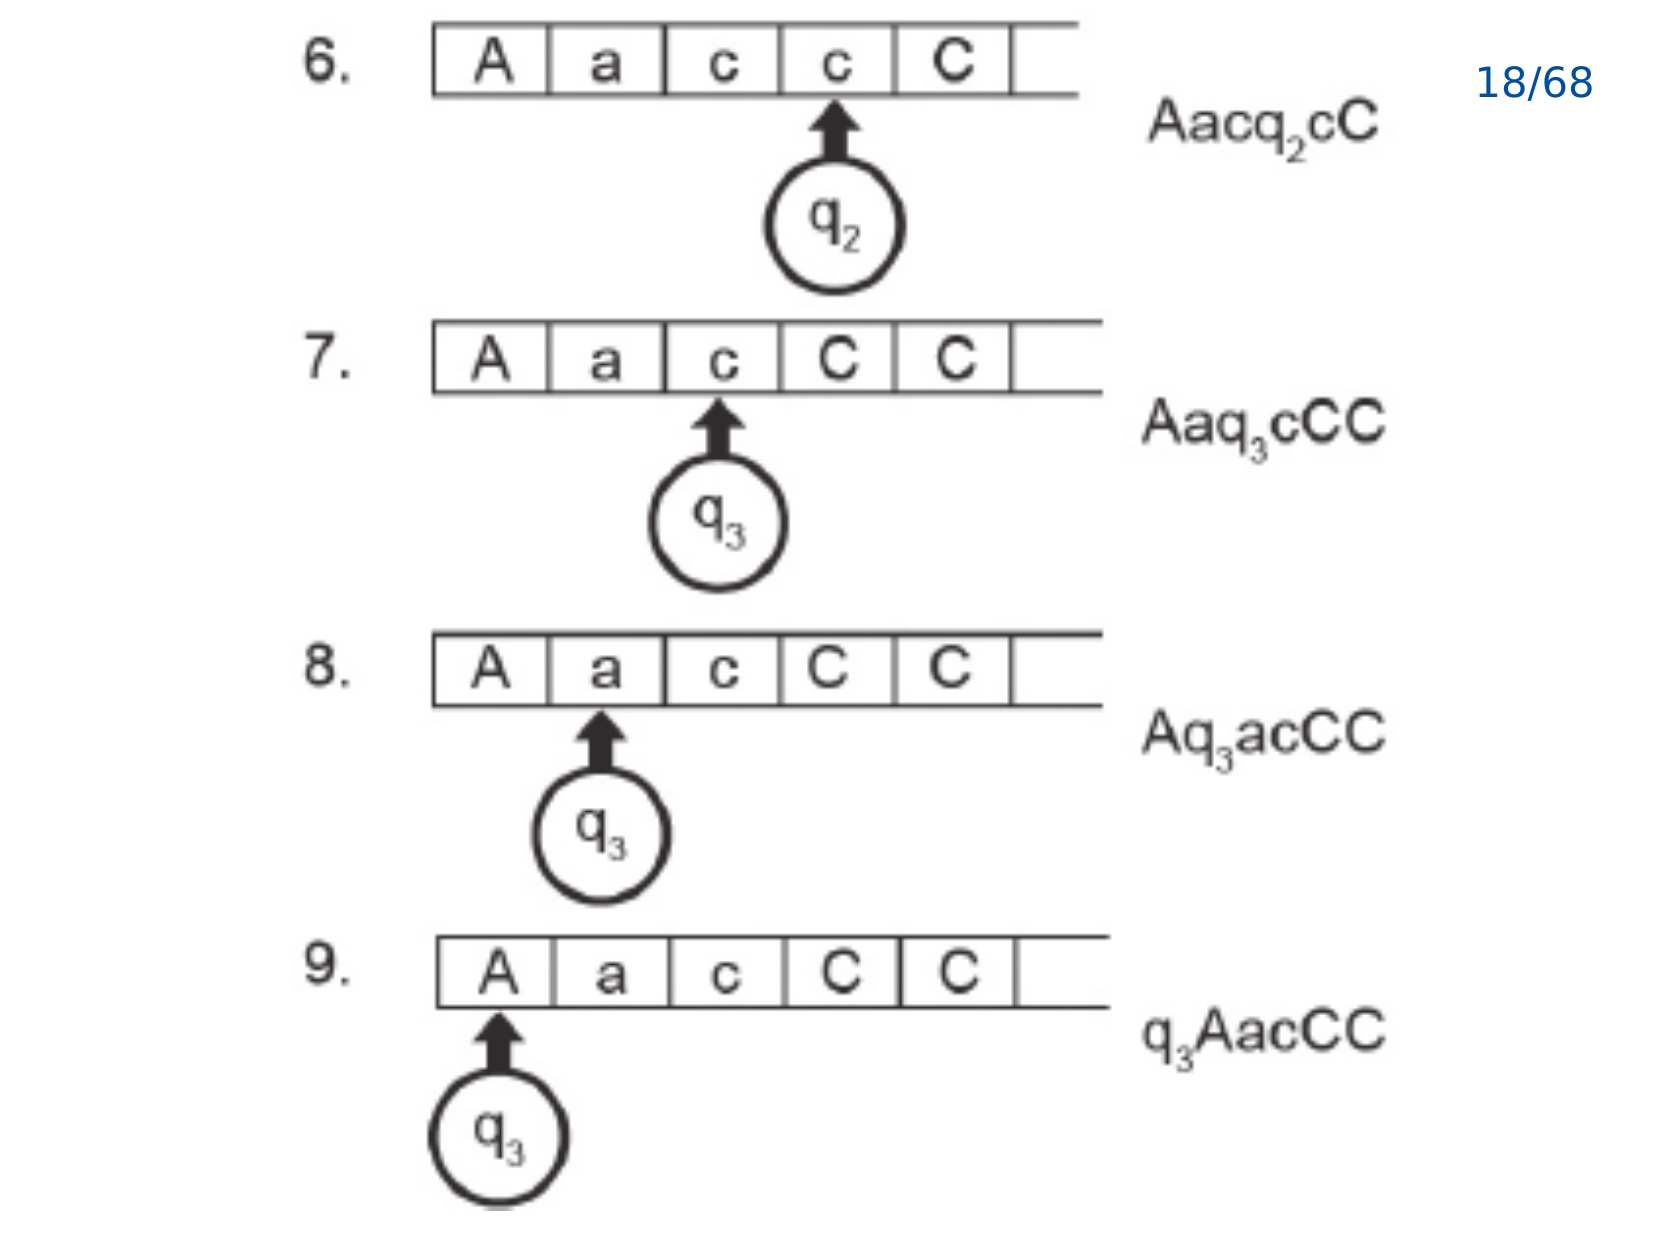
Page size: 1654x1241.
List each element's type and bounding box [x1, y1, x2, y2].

picture [292, 11, 1418, 1211]
